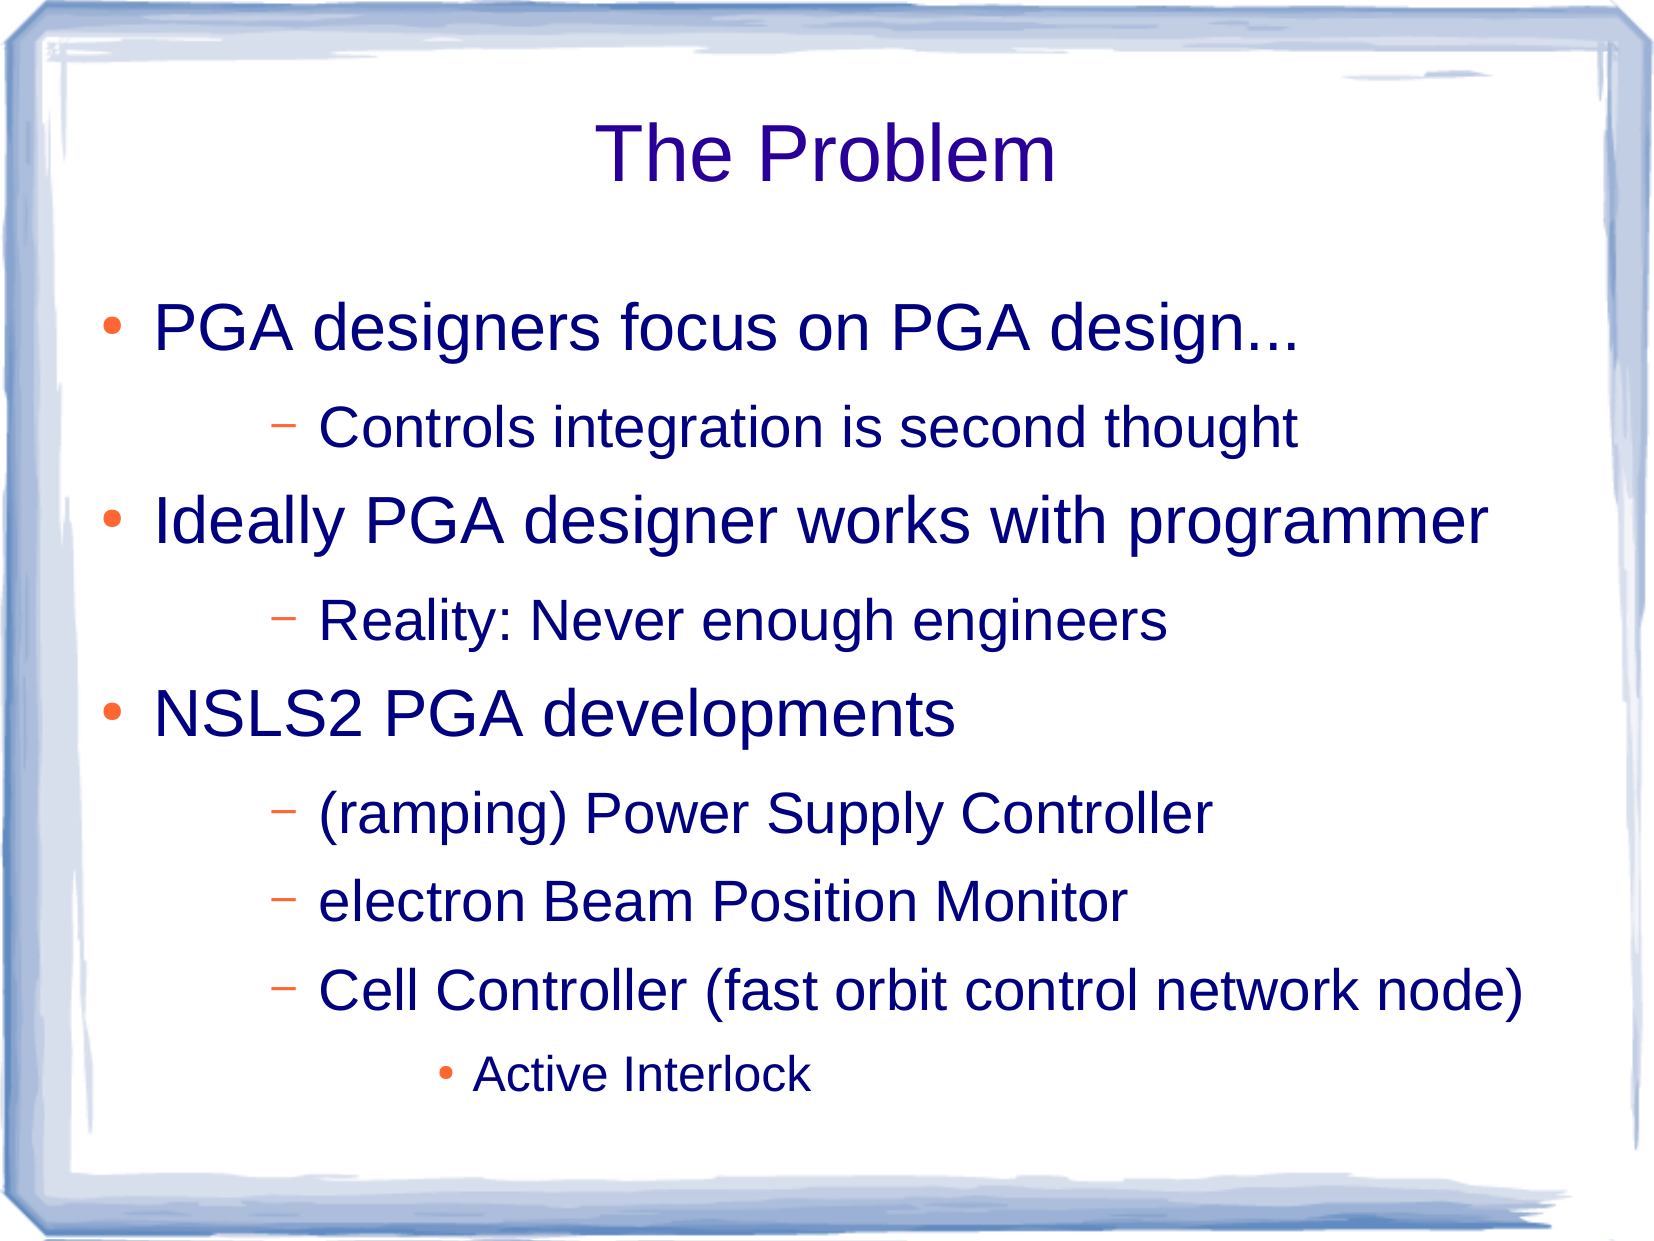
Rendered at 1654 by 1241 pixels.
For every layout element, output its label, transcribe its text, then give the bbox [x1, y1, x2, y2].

picture [0, 0, 1654, 1241]
title The Problem [82, 49, 1571, 257]
list PGA designers focus on PGA design... Controls integration is second thought Ideally PGA designer works with programmer Reality: Never enough engineers NSLS2 PGA developments (ramping) Power Supply Controller electron Beam Position Monitor Cell Controller (fast orbit control network node) Active Interlock [82, 290, 1538, 1103]
